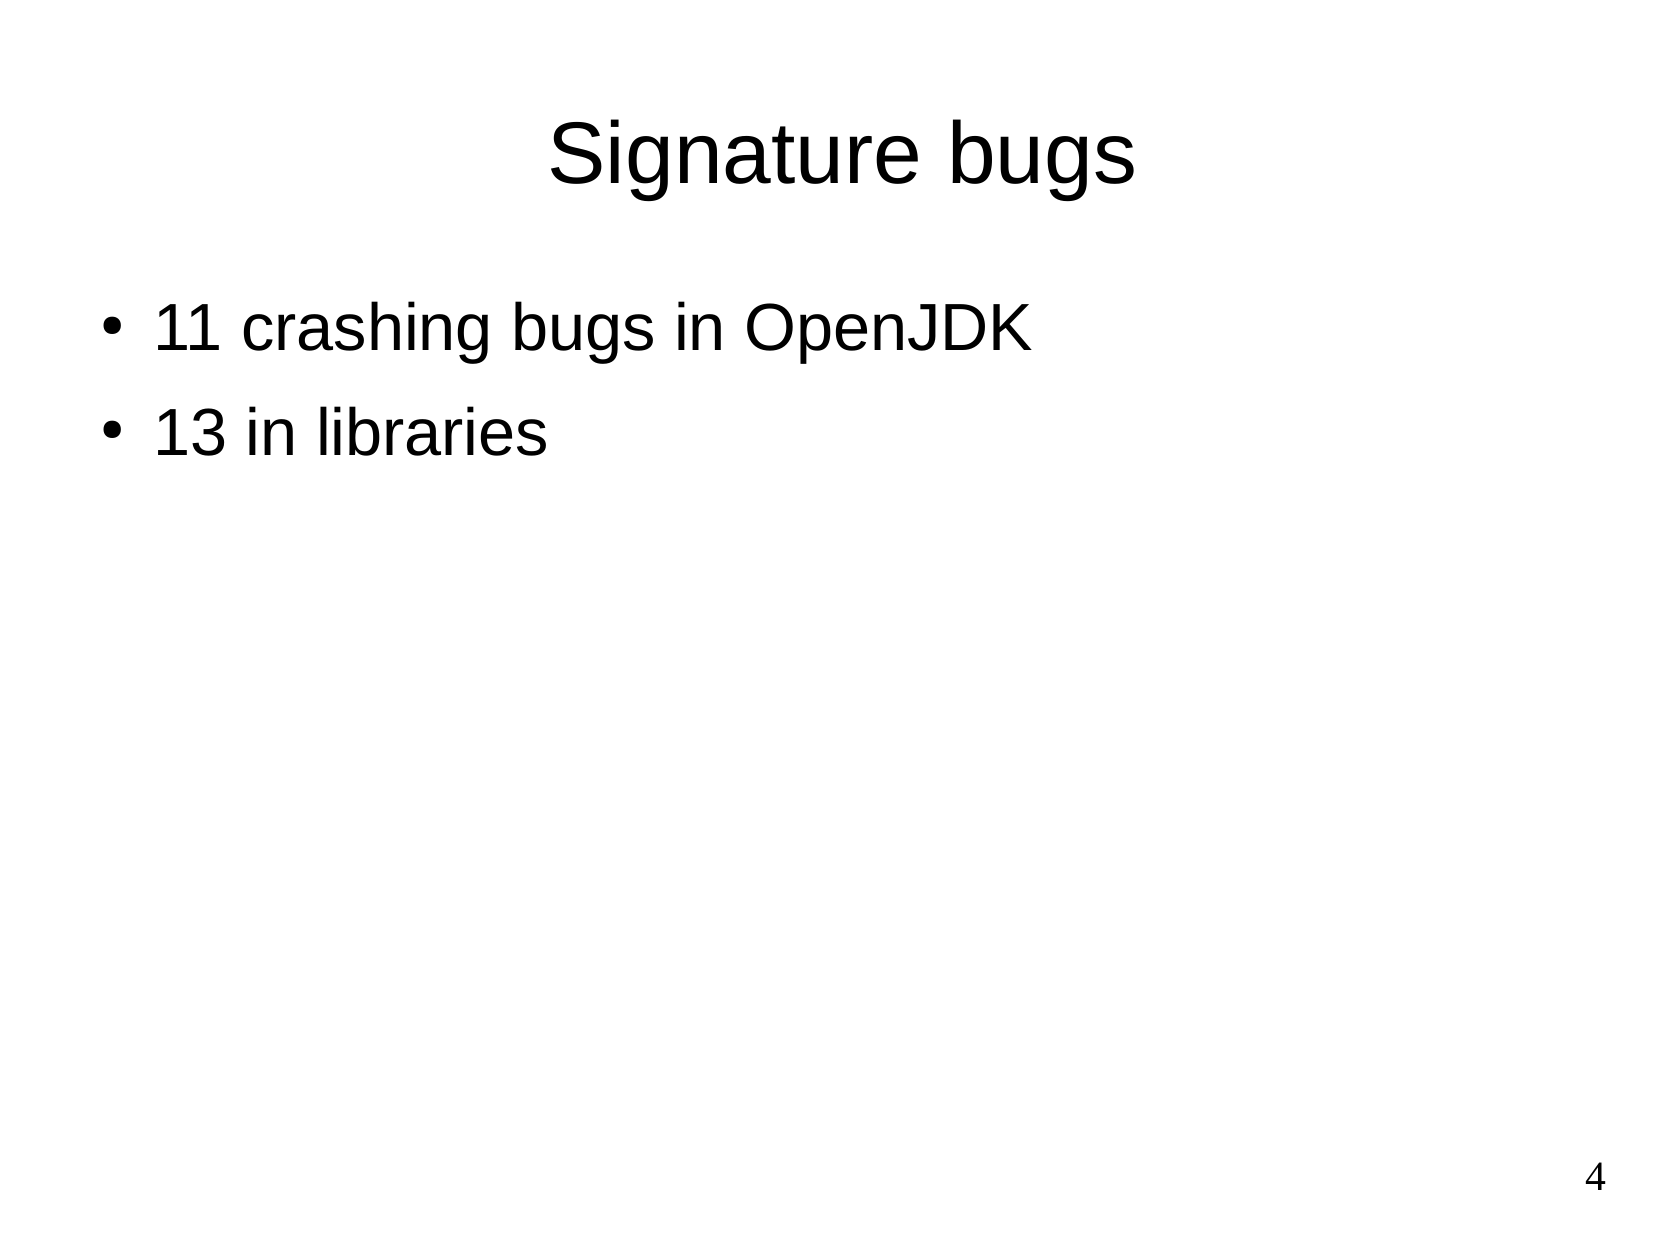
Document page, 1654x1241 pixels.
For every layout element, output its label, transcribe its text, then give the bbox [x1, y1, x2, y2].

list 11 crashing bugs in OpenJDK 13 in libraries [82, 290, 1571, 1094]
title Signature bugs [0, 47, 1654, 259]
